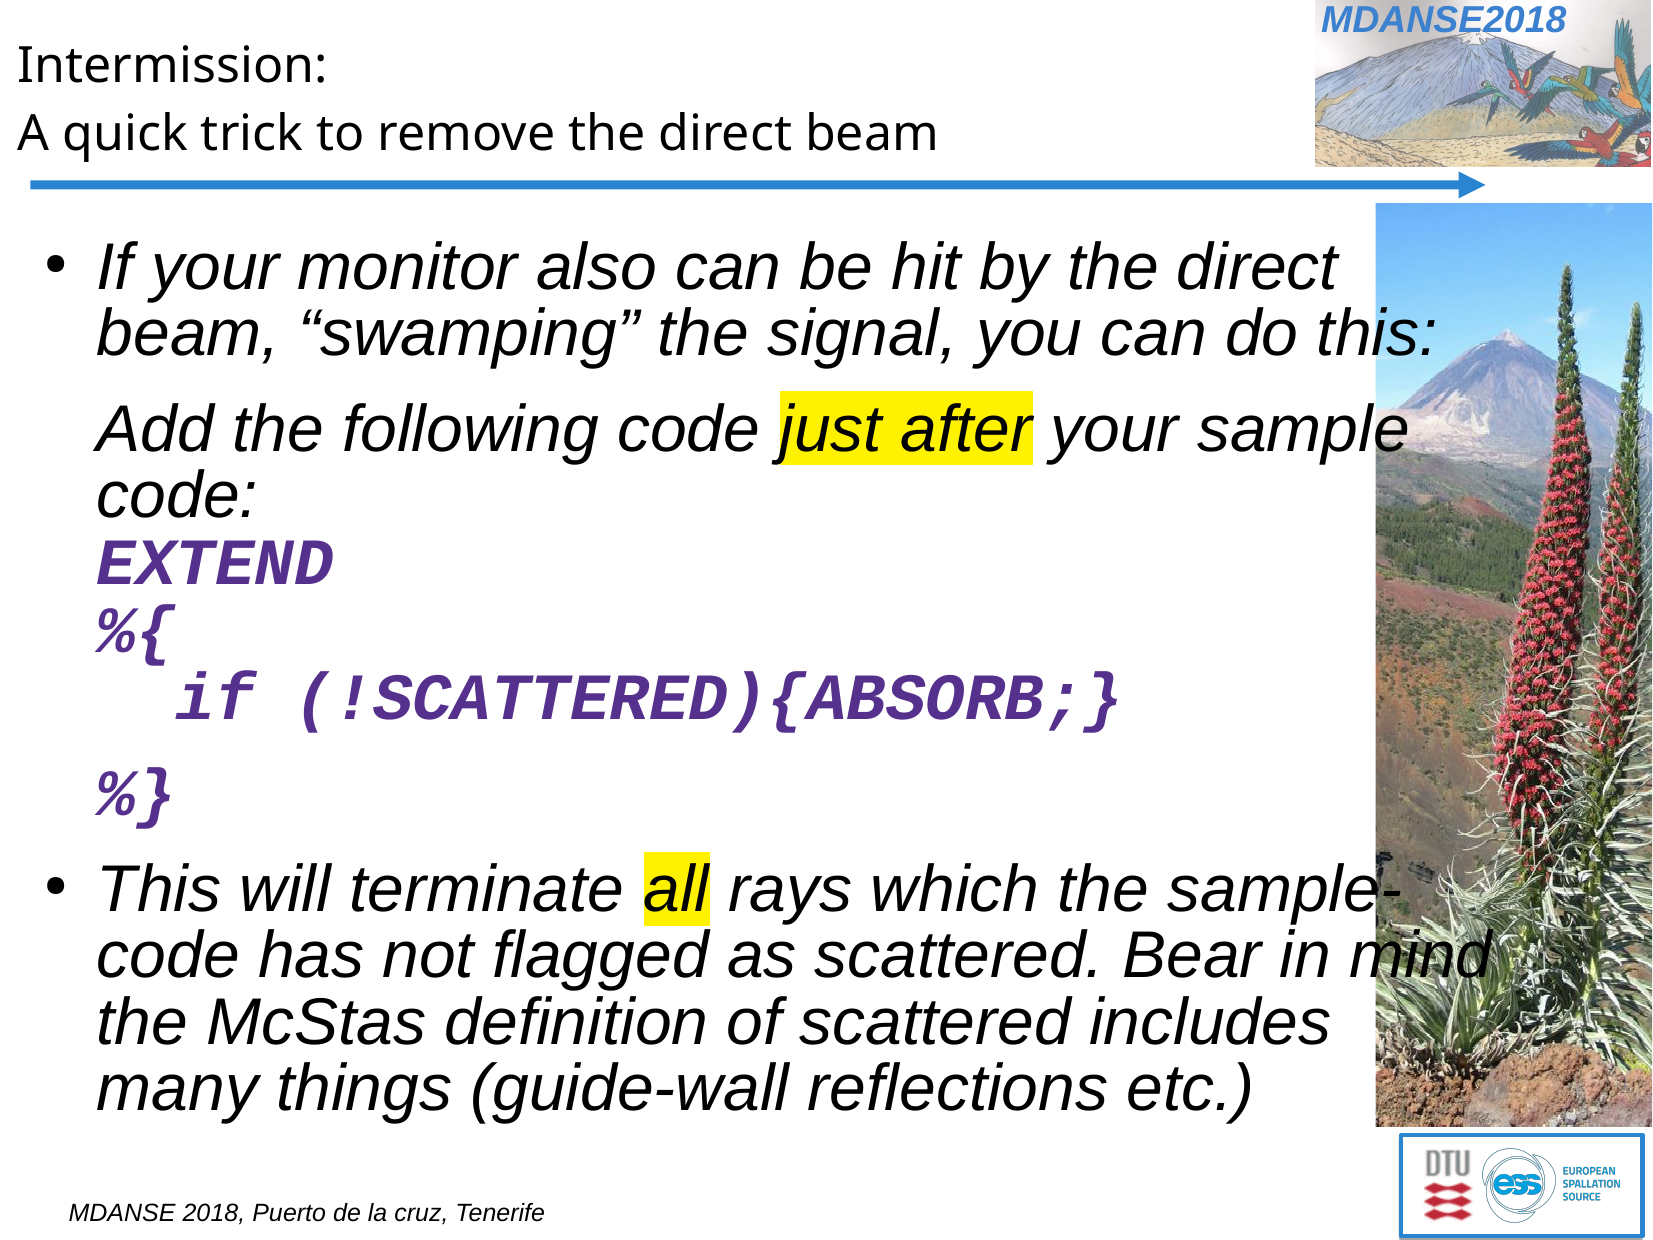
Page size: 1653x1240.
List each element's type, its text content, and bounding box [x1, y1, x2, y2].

list If your monitor also can be hit by the direct beam, “swamping” the signal, you can do this: Add the following code just after your sample code: EXTEND %{ if (!SCATTERED){ABSORB;} %} This will terminate all rays which the sample-code has not flagged as scattered. Bear in mind the McStas definition of scattered includes many things (guide-wall reflections etc.) [26, 236, 1497, 1152]
title Intermission: A quick trick to remove the direct beam [17, 17, 1506, 177]
picture [1315, 0, 1651, 167]
picture [1361, 10, 1373, 17]
picture [1510, 10, 1518, 28]
picture [1375, 203, 1653, 1127]
picture [1423, 1152, 1474, 1223]
picture [1482, 1148, 1620, 1223]
